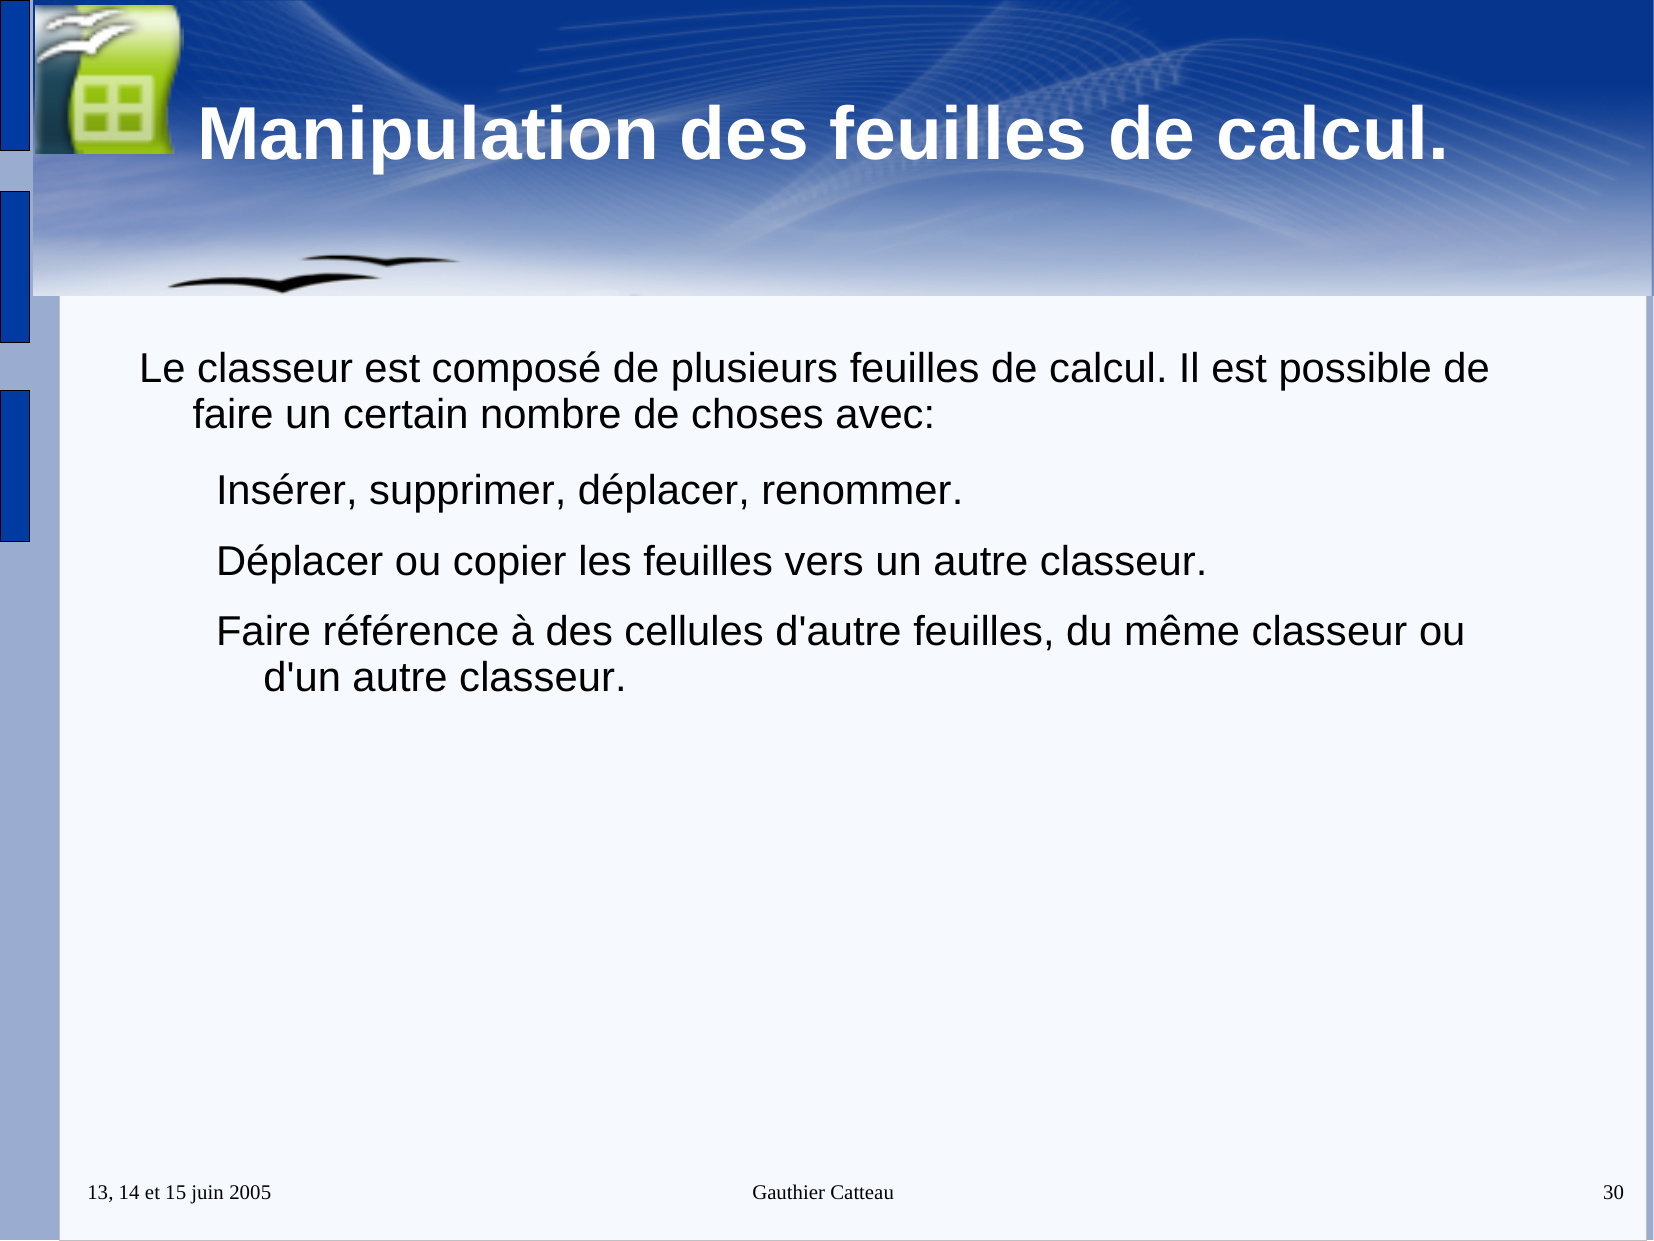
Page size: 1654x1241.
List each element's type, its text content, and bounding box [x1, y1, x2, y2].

list Le classeur est composé de plusieurs feuilles de calcul. Il est possible de faire un certain nombre de choses avec: Insérer, supprimer, déplacer, renommer. Déplacer ou copier les feuilles vers un autre classeur. Faire référence à des cellules d'autre feuilles, du même classeur ou d'un autre classeur. [121, 344, 1534, 1127]
title Manipulation des feuilles de calcul. [118, 29, 1531, 237]
picture [33, 0, 1654, 296]
